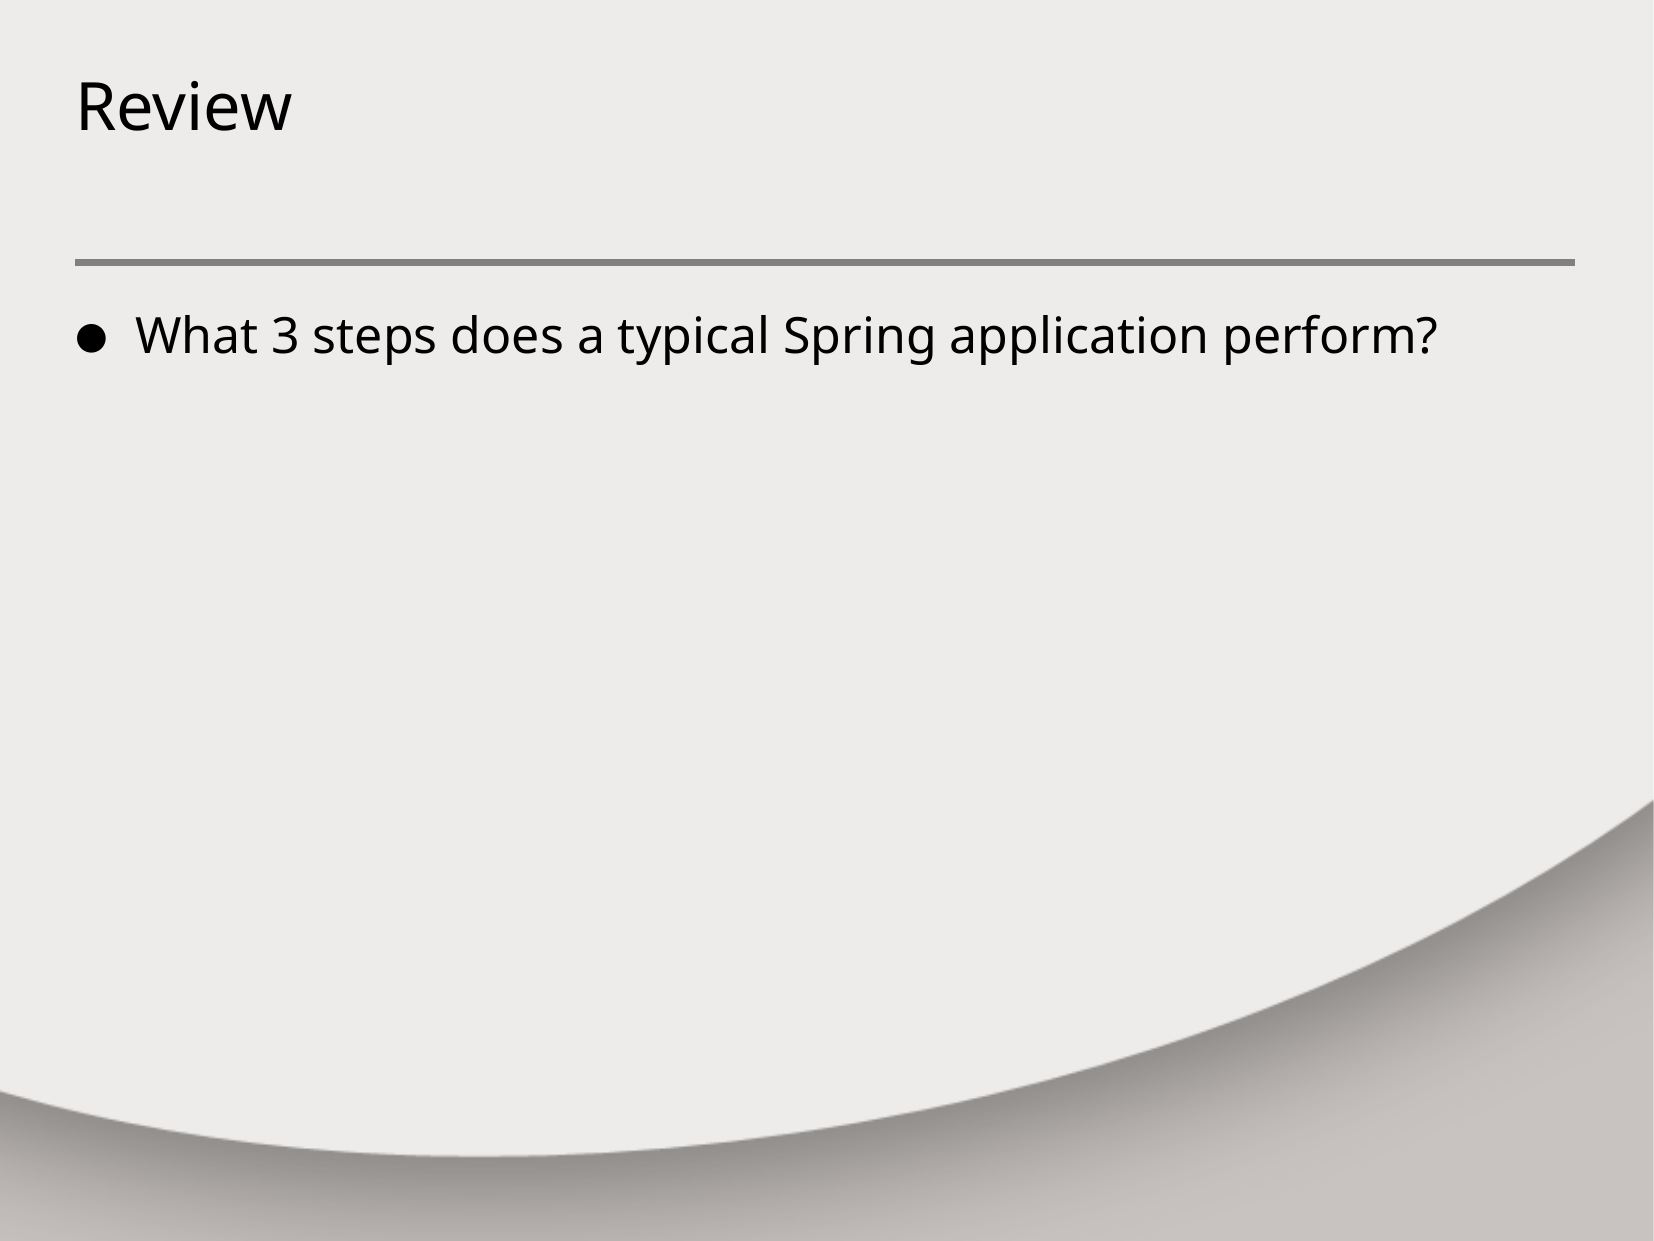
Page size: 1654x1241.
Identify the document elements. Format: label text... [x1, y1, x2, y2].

list What 3 steps does a typical Spring application perform? [75, 300, 1576, 1163]
picture [0, 0, 1654, 1241]
title Review [75, 75, 1576, 226]
